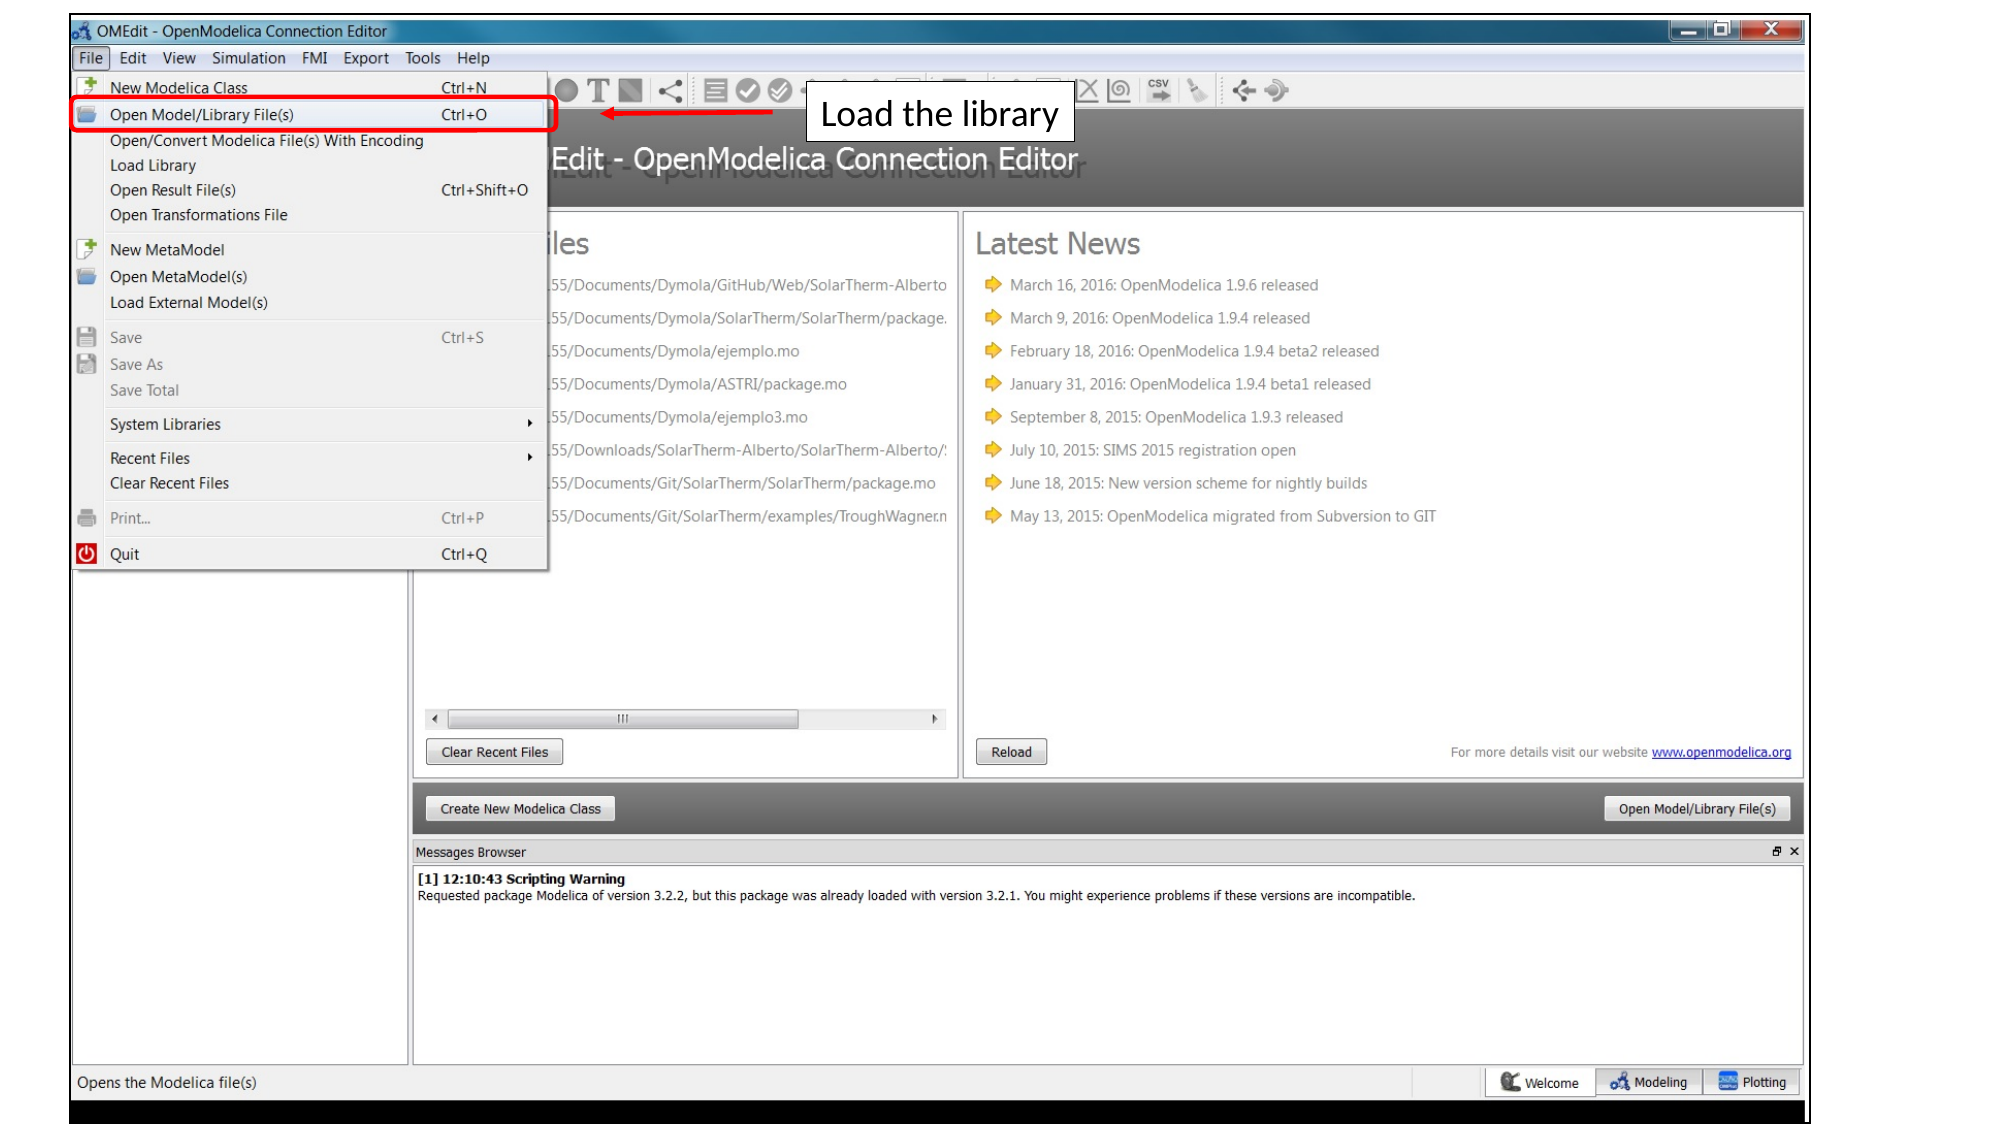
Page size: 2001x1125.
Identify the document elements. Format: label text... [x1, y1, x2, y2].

picture [74, 100, 553, 127]
picture [71, 15, 1810, 1122]
text_box Load the library [806, 81, 1075, 142]
